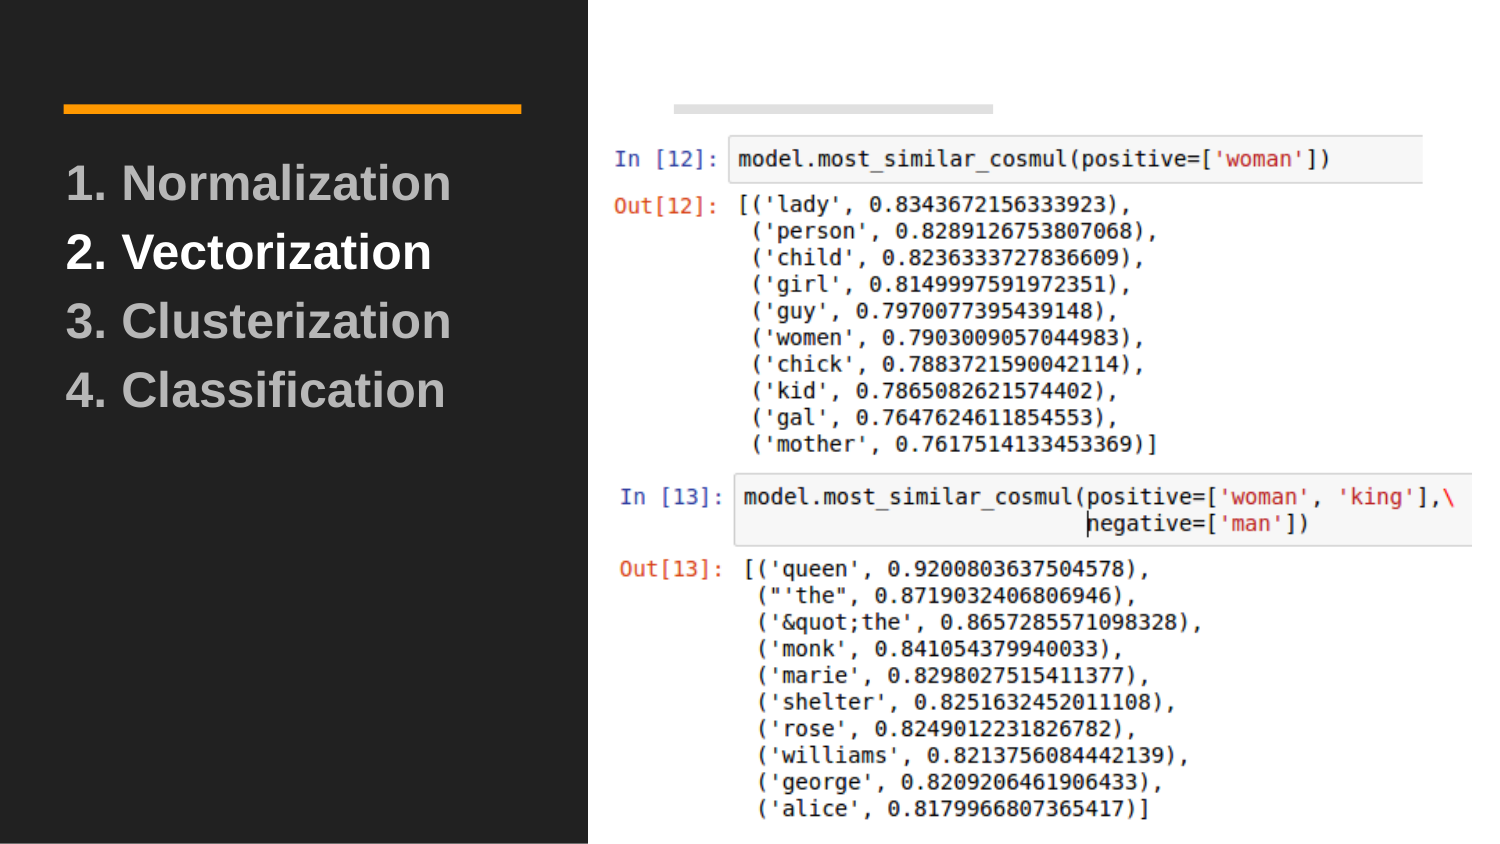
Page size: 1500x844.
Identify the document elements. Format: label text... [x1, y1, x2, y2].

picture [603, 126, 1472, 829]
title 1. Normalization 2. Vectorization 3. Clusterization 4. Classification [50, 126, 551, 743]
